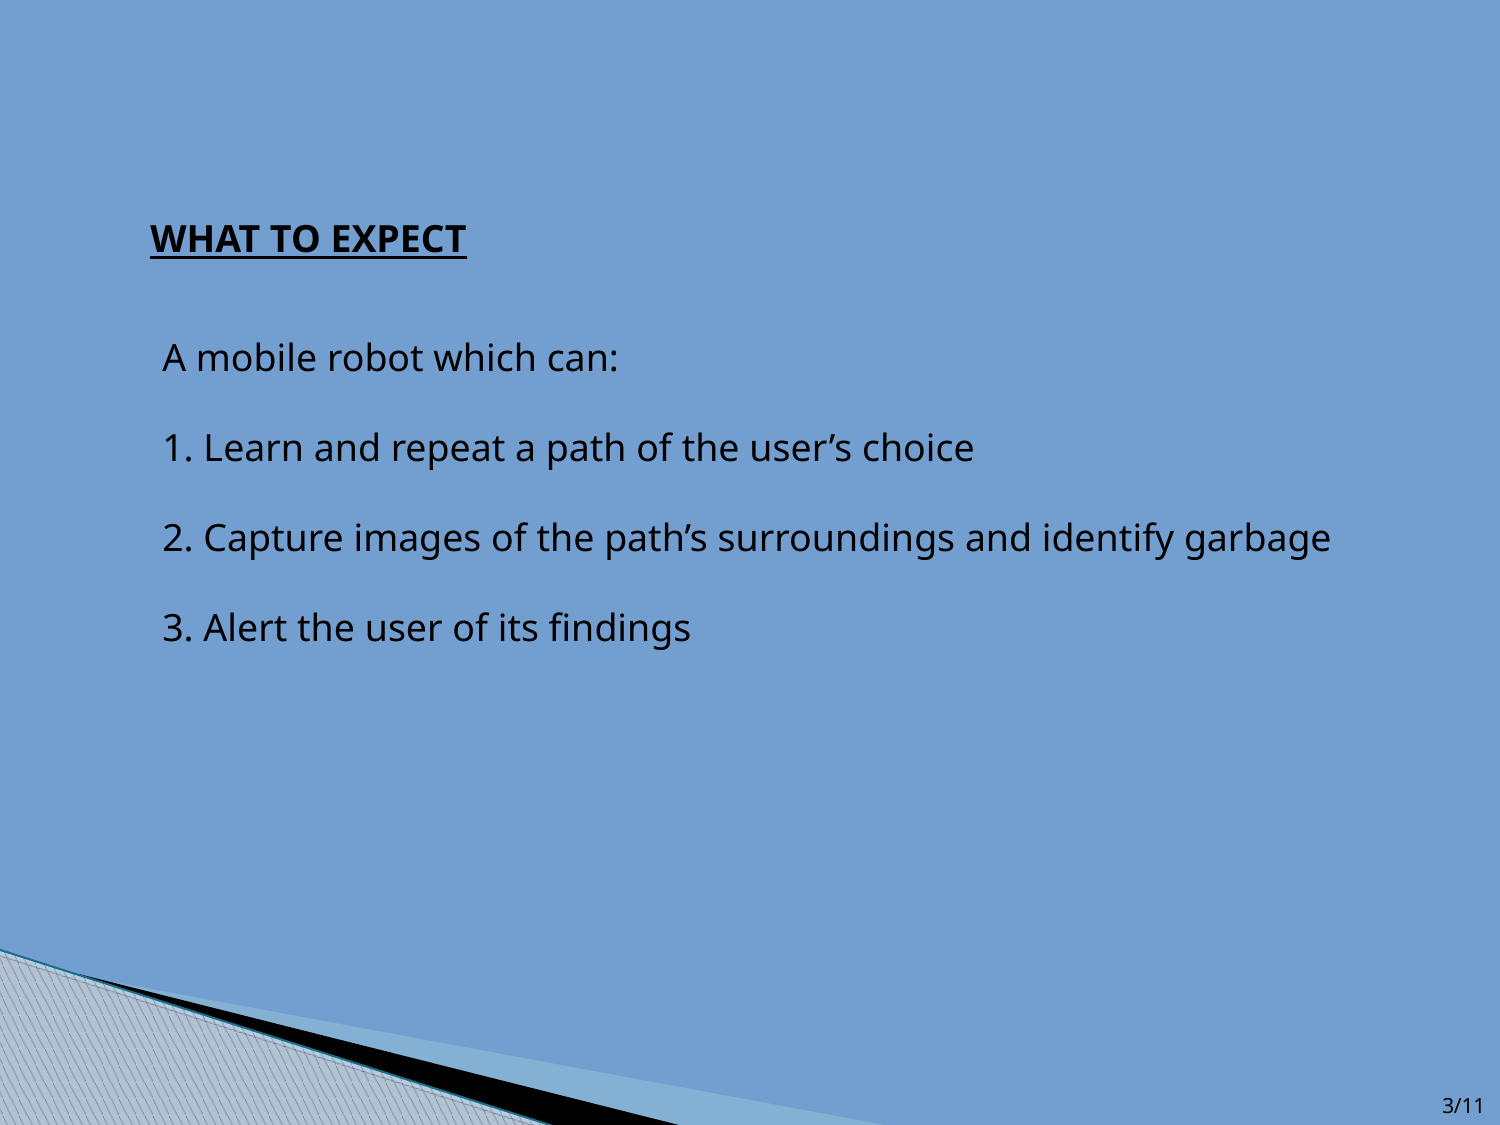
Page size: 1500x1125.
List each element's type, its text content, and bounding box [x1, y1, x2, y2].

text_box WHAT TO EXPECT [135, 208, 1317, 268]
footer 3/11 [1114, 1065, 1500, 1125]
text_box A mobile robot which can: 1. Learn and repeat a path of the user’s choice 2. Capture images of the path’s surroundings and identify garbage 3. Alert the user of its findings [147, 326, 1447, 747]
